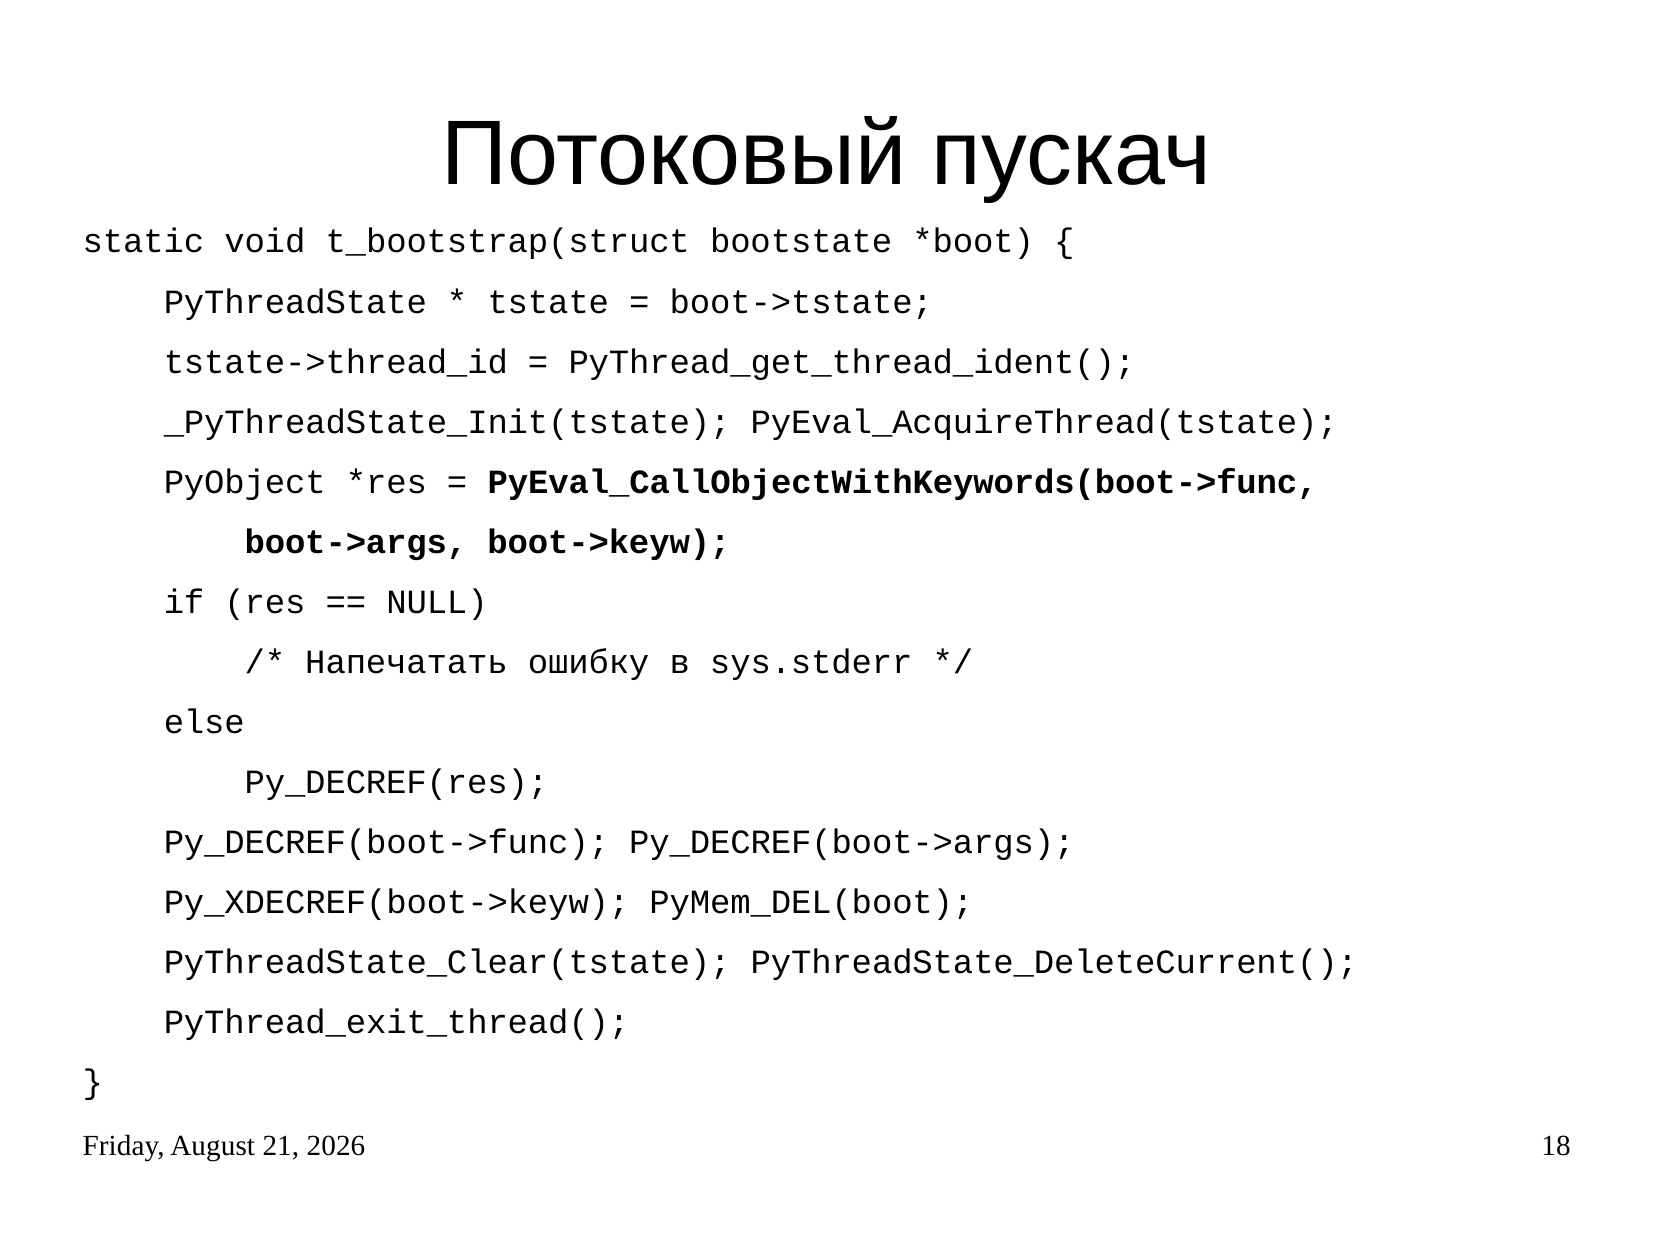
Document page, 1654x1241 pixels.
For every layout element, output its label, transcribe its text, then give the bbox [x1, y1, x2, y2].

list static void t_bootstrap(struct bootstate *boot) { PyThreadState * tstate = boot->tstate; tstate->thread_id = PyThread_get_thread_ident(); _PyThreadState_Init(tstate); PyEval_AcquireThread(tstate); PyObject *res = PyEval_CallObjectWithKeywords(boot->func, boot->args, boot->keyw); if (res == NULL) /* Напечатать ошибку в sys.stderr */ else Py_DECREF(res); Py_DECREF(boot->func); Py_DECREF(boot->args); Py_XDECREF(boot->keyw); PyMem_DEL(boot); PyThreadState_Clear(tstate); PyThreadState_DeleteCurrent(); PyThread_exit_thread(); } [82, 225, 1571, 1109]
title Потоковый пускач [82, 49, 1571, 225]
